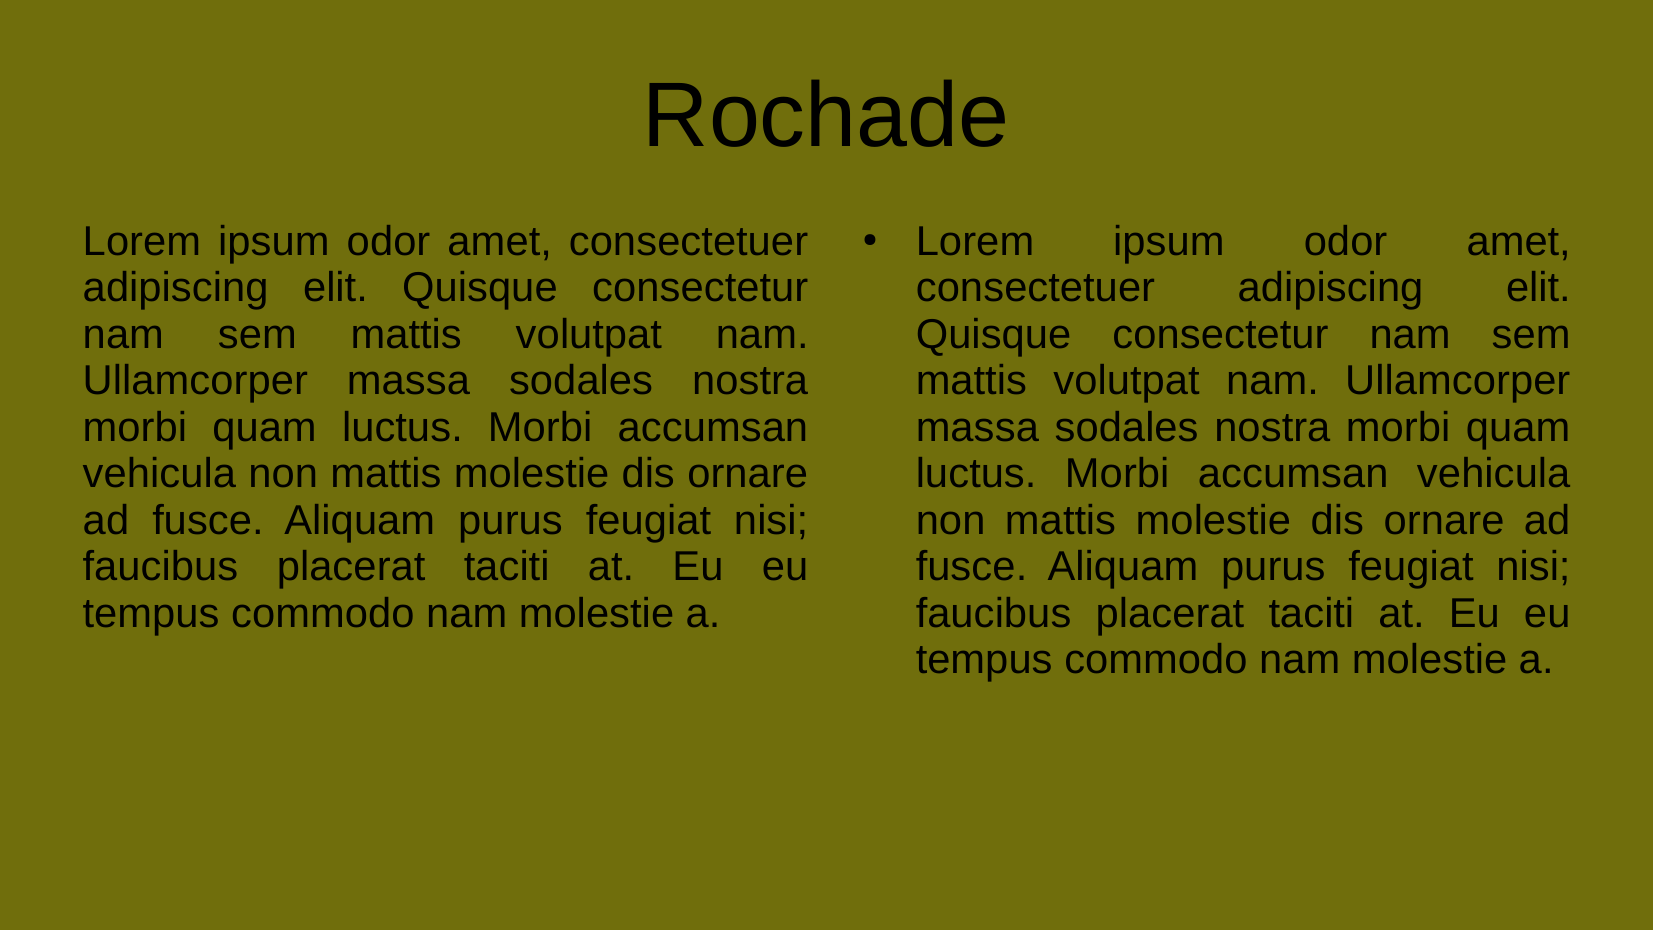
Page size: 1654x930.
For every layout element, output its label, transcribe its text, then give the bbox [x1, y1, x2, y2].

list Lorem ipsum odor amet, consectetuer adipiscing elit. Quisque consectetur nam sem mattis volutpat nam. Ullamcorper massa sodales nostra morbi quam luctus. Morbi accumsan vehicula non mattis molestie dis ornare ad fusce. Aliquam purus feugiat nisi; faucibus placerat taciti at. Eu eu tempus commodo nam molestie a. [82, 217, 809, 757]
list Lorem ipsum odor amet, consectetuer adipiscing elit. Quisque consectetur nam sem mattis volutpat nam. Ullamcorper massa sodales nostra morbi quam luctus. Morbi accumsan vehicula non mattis molestie dis ornare ad fusce. Aliquam purus feugiat nisi; faucibus placerat taciti at. Eu eu tempus commodo nam molestie a. [844, 217, 1571, 757]
title Rochade [82, 37, 1571, 193]
